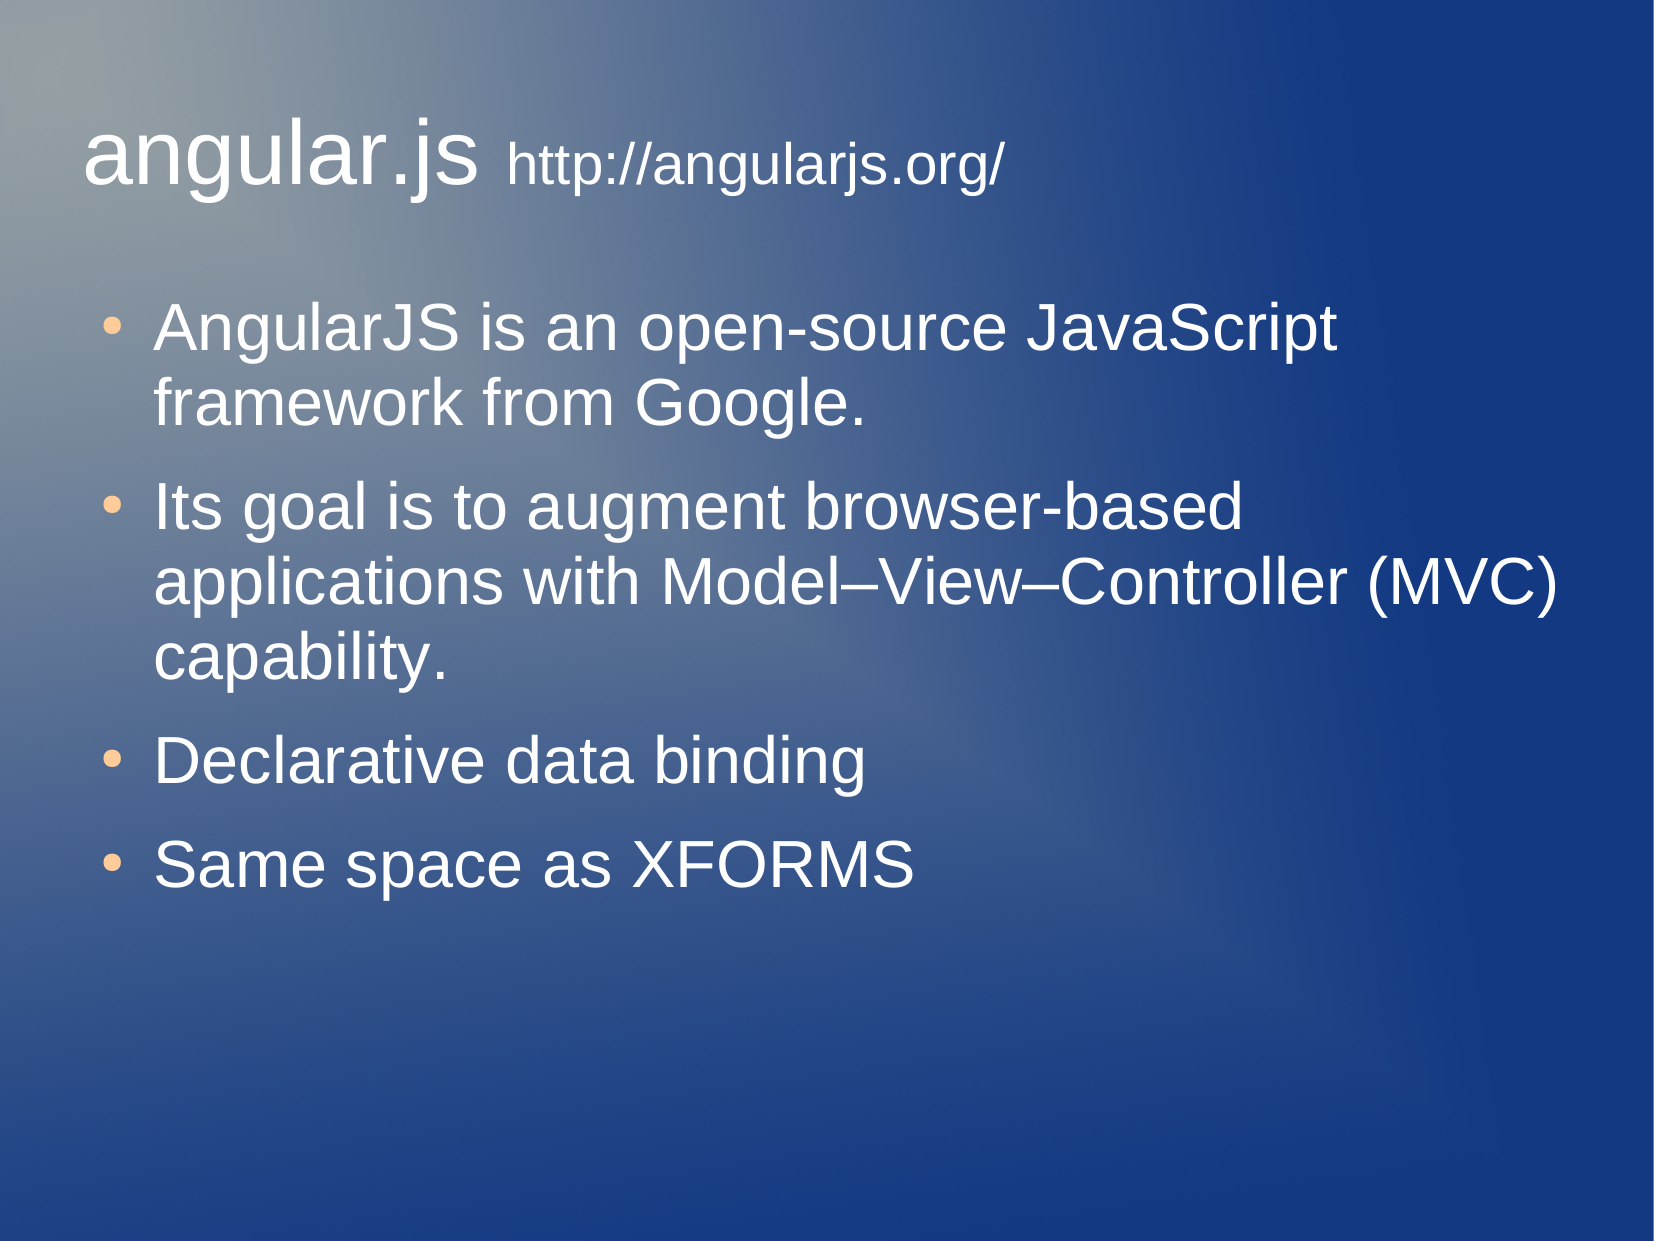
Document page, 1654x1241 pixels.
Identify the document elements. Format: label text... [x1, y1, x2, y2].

picture [0, 0, 1654, 1241]
list AngularJS is an open-source JavaScript framework from Google. Its goal is to augment browser-based applications with Model–View–Controller (MVC) capability. Declarative data binding Same space as XFORMS [82, 290, 1571, 1094]
title angular.js http://angularjs.org/ [82, 56, 1571, 250]
